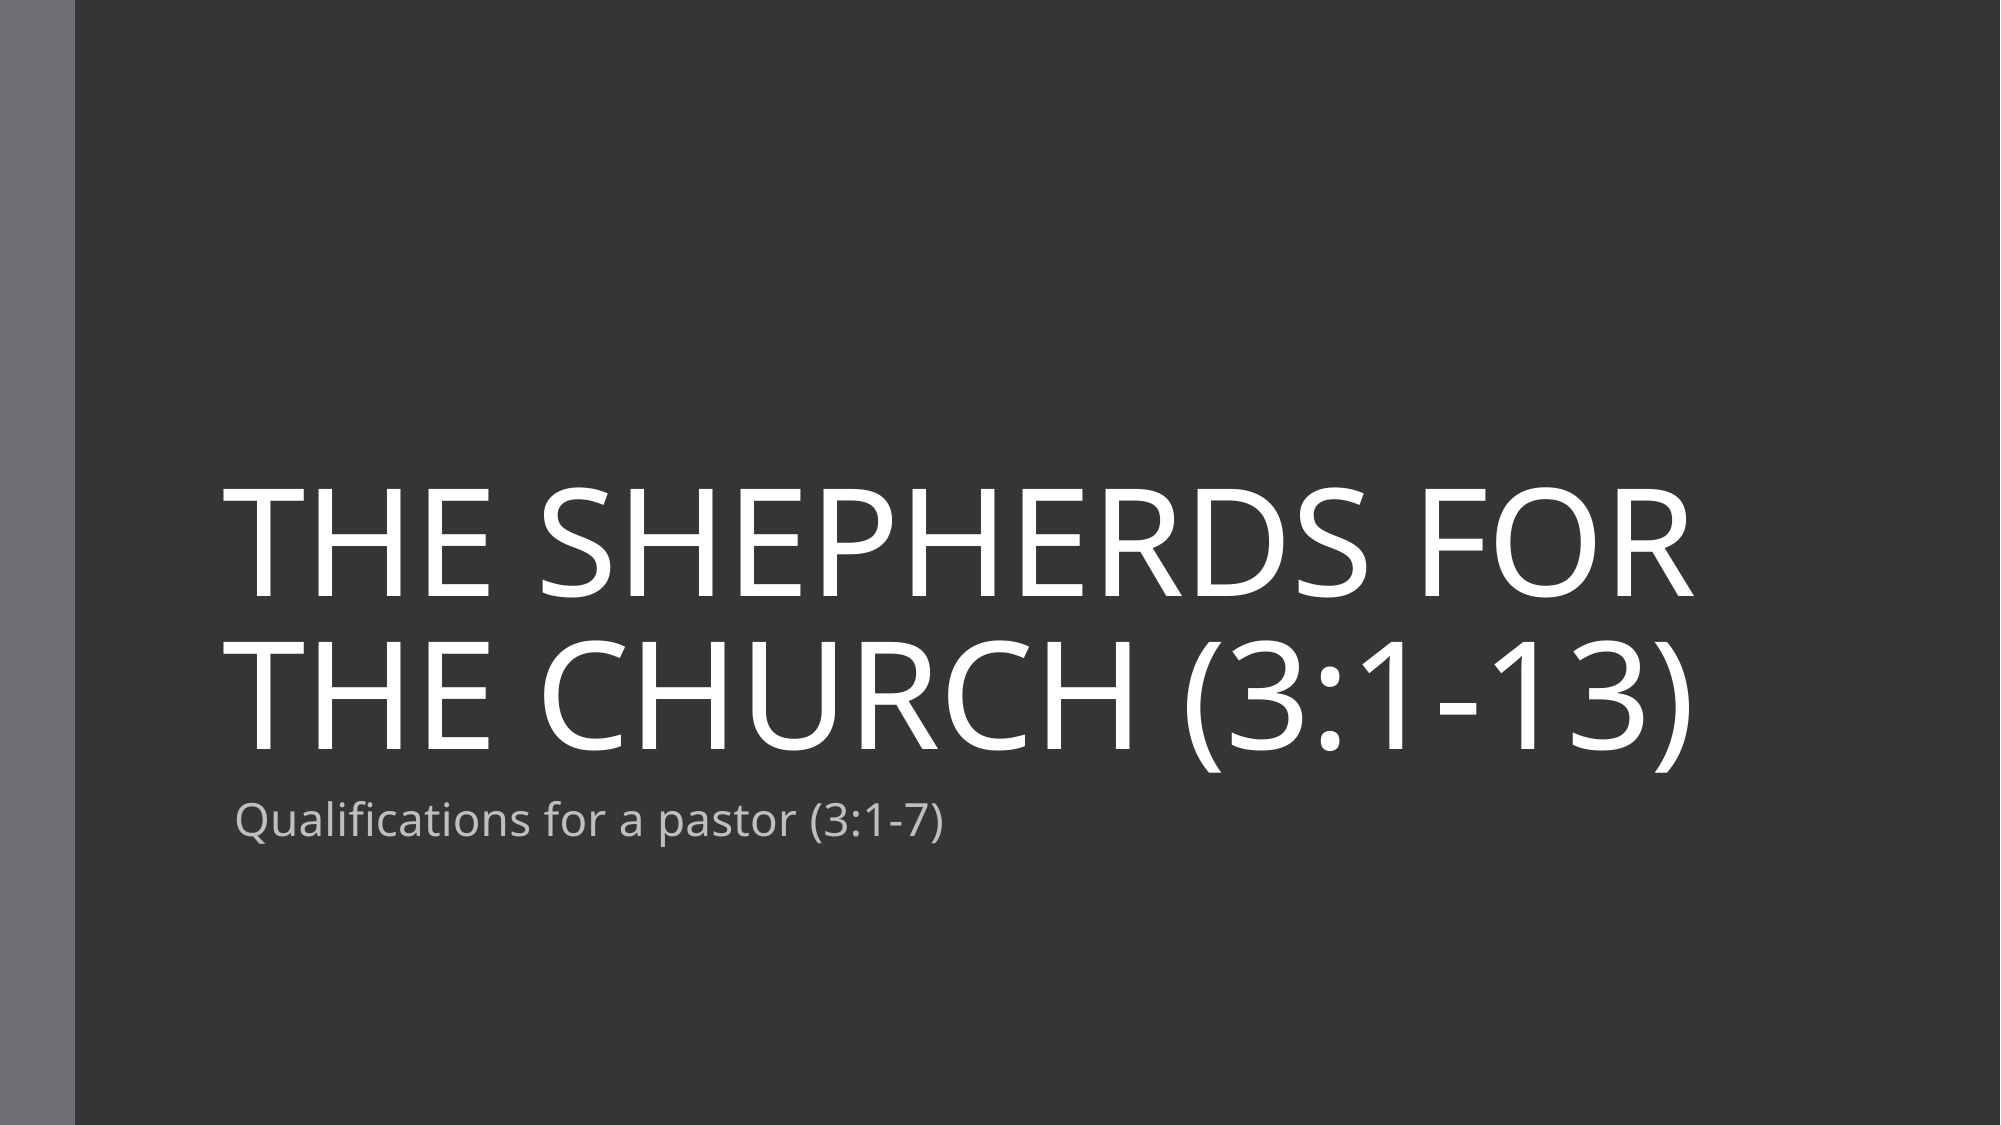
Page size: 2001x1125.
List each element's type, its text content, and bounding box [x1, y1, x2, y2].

title THE SHEPHERDS FOR THE CHURCH (3:1-13) [206, 124, 1752, 787]
subtitle Qualifications for a pastor (3:1-7) [206, 787, 1752, 1066]
